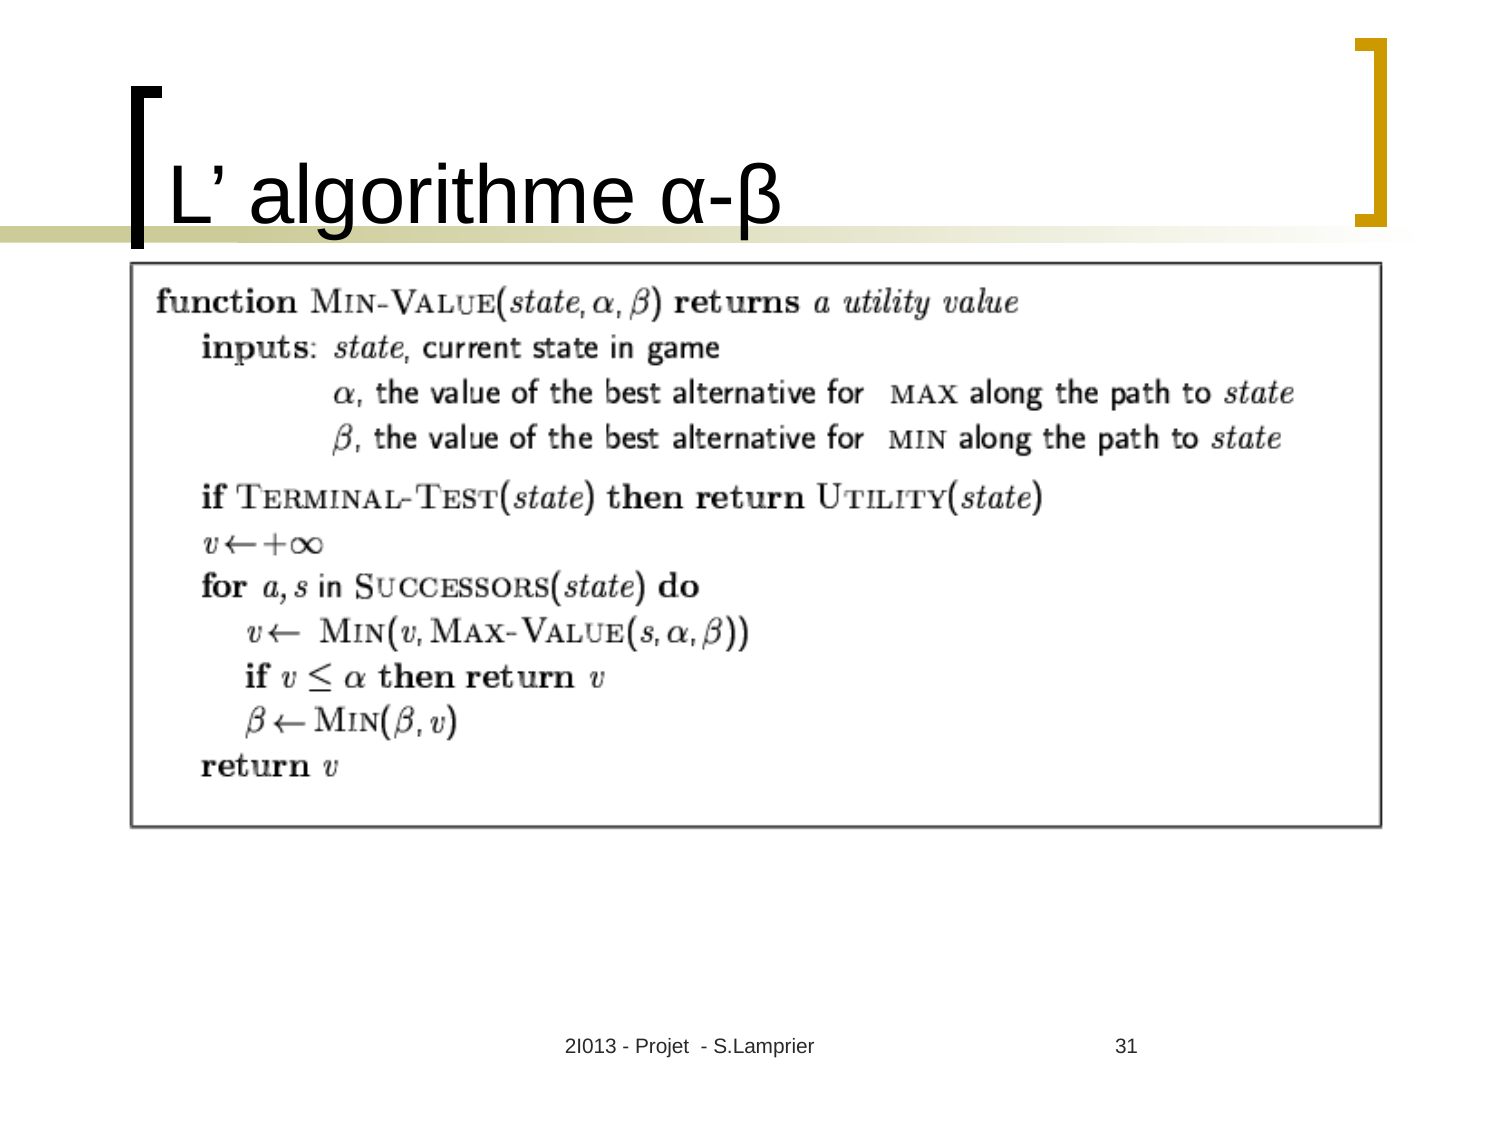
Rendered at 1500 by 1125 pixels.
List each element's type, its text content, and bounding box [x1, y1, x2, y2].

title L’ algorithme α-β [152, 15, 1328, 248]
picture [112, 249, 1388, 830]
footer 2I013 - Projet - S.Lamprier [549, 1025, 1025, 1100]
slide_number <numéro> [1100, 1025, 1413, 1100]
